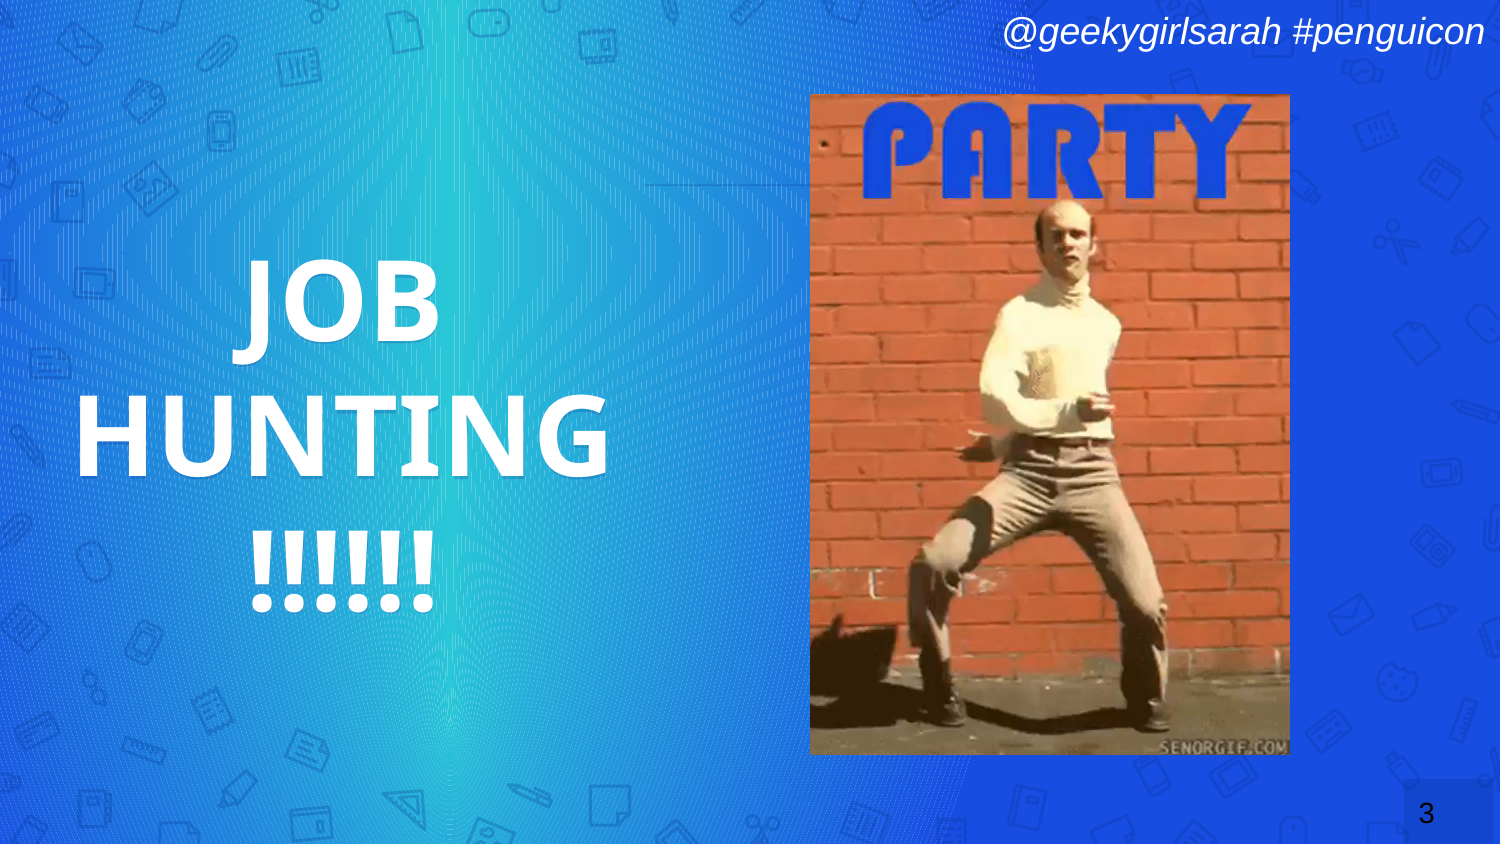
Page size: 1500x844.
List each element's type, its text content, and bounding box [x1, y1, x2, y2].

title JOB HUNTING !!!!!! [26, 269, 661, 650]
text_box [810, 93, 1291, 756]
slide_number <number> [1403, 779, 1494, 844]
